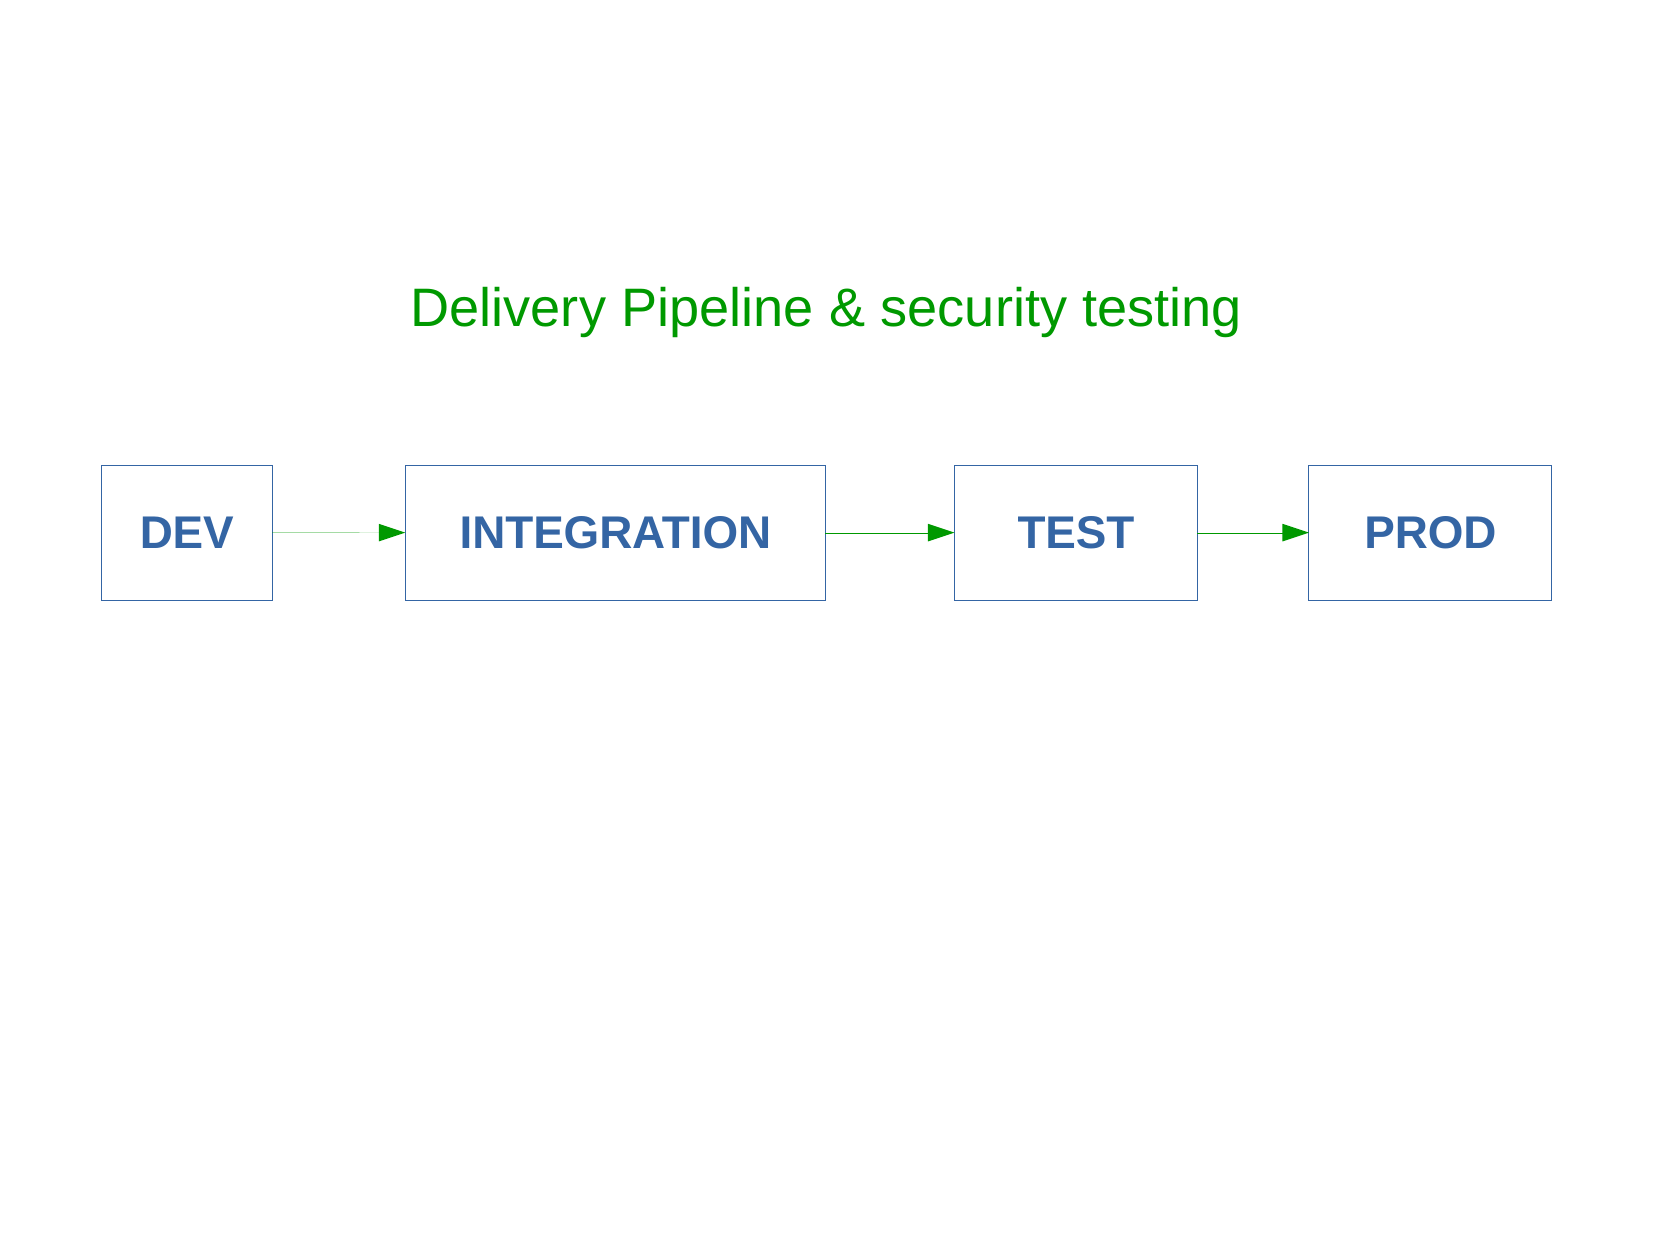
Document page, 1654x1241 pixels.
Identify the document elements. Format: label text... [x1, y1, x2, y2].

text_box INTEGRATION [405, 465, 826, 601]
text_box PROD [1308, 465, 1552, 601]
text_box DEV [101, 465, 273, 601]
text_box Delivery Pipeline & security testing [395, 269, 1258, 346]
text_box TEST [954, 465, 1198, 601]
